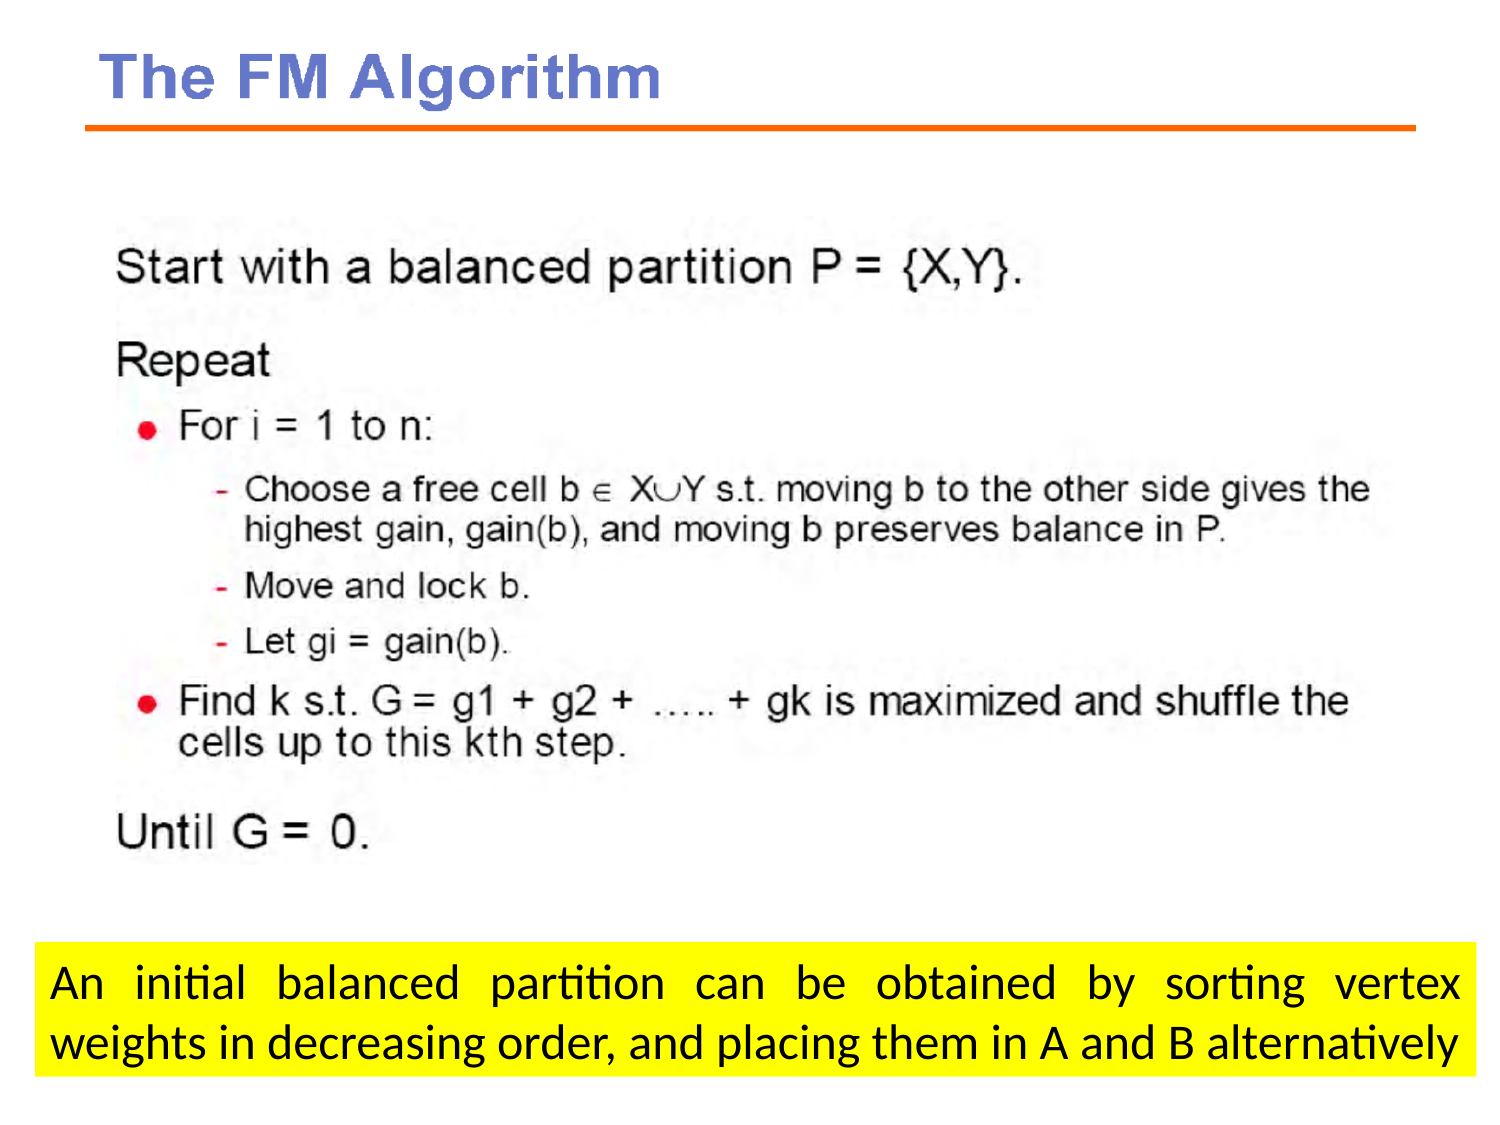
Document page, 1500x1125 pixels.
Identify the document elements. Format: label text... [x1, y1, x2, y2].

picture [84, 33, 1416, 879]
text_box An initial balanced partition can be obtained by sorting vertex weights in decreasing order, and placing them in A and B alternatively [35, 941, 1477, 1077]
